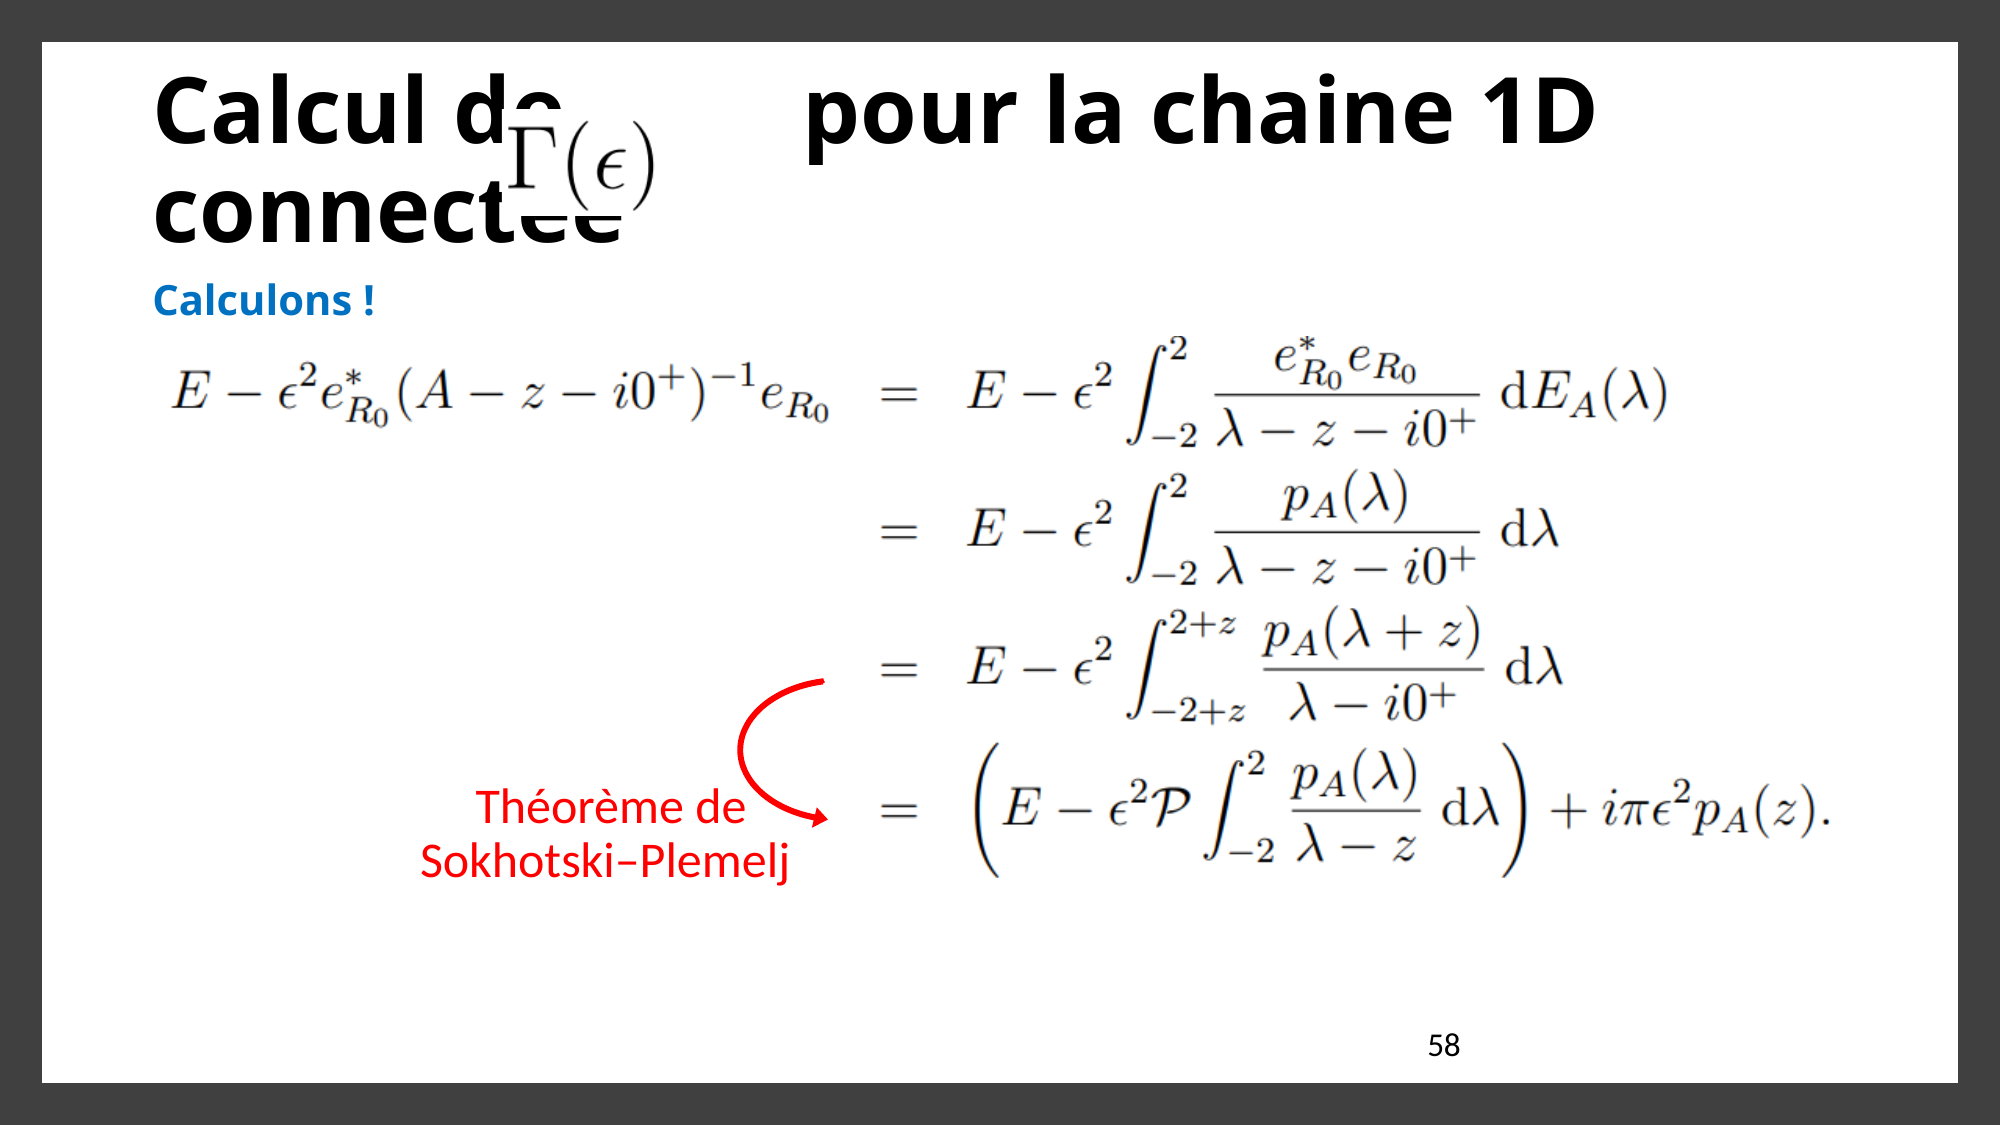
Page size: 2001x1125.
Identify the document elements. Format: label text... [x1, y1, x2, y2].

title Calcul de pour la chaine 1D connectée [137, 54, 1863, 266]
picture [156, 383, 1843, 889]
text_box [0, 0, 2000, 1125]
text_box Calculons ! [137, 266, 1888, 383]
list Théorème de Sokhotski–Plemelj [375, 772, 847, 981]
picture [501, 109, 658, 222]
